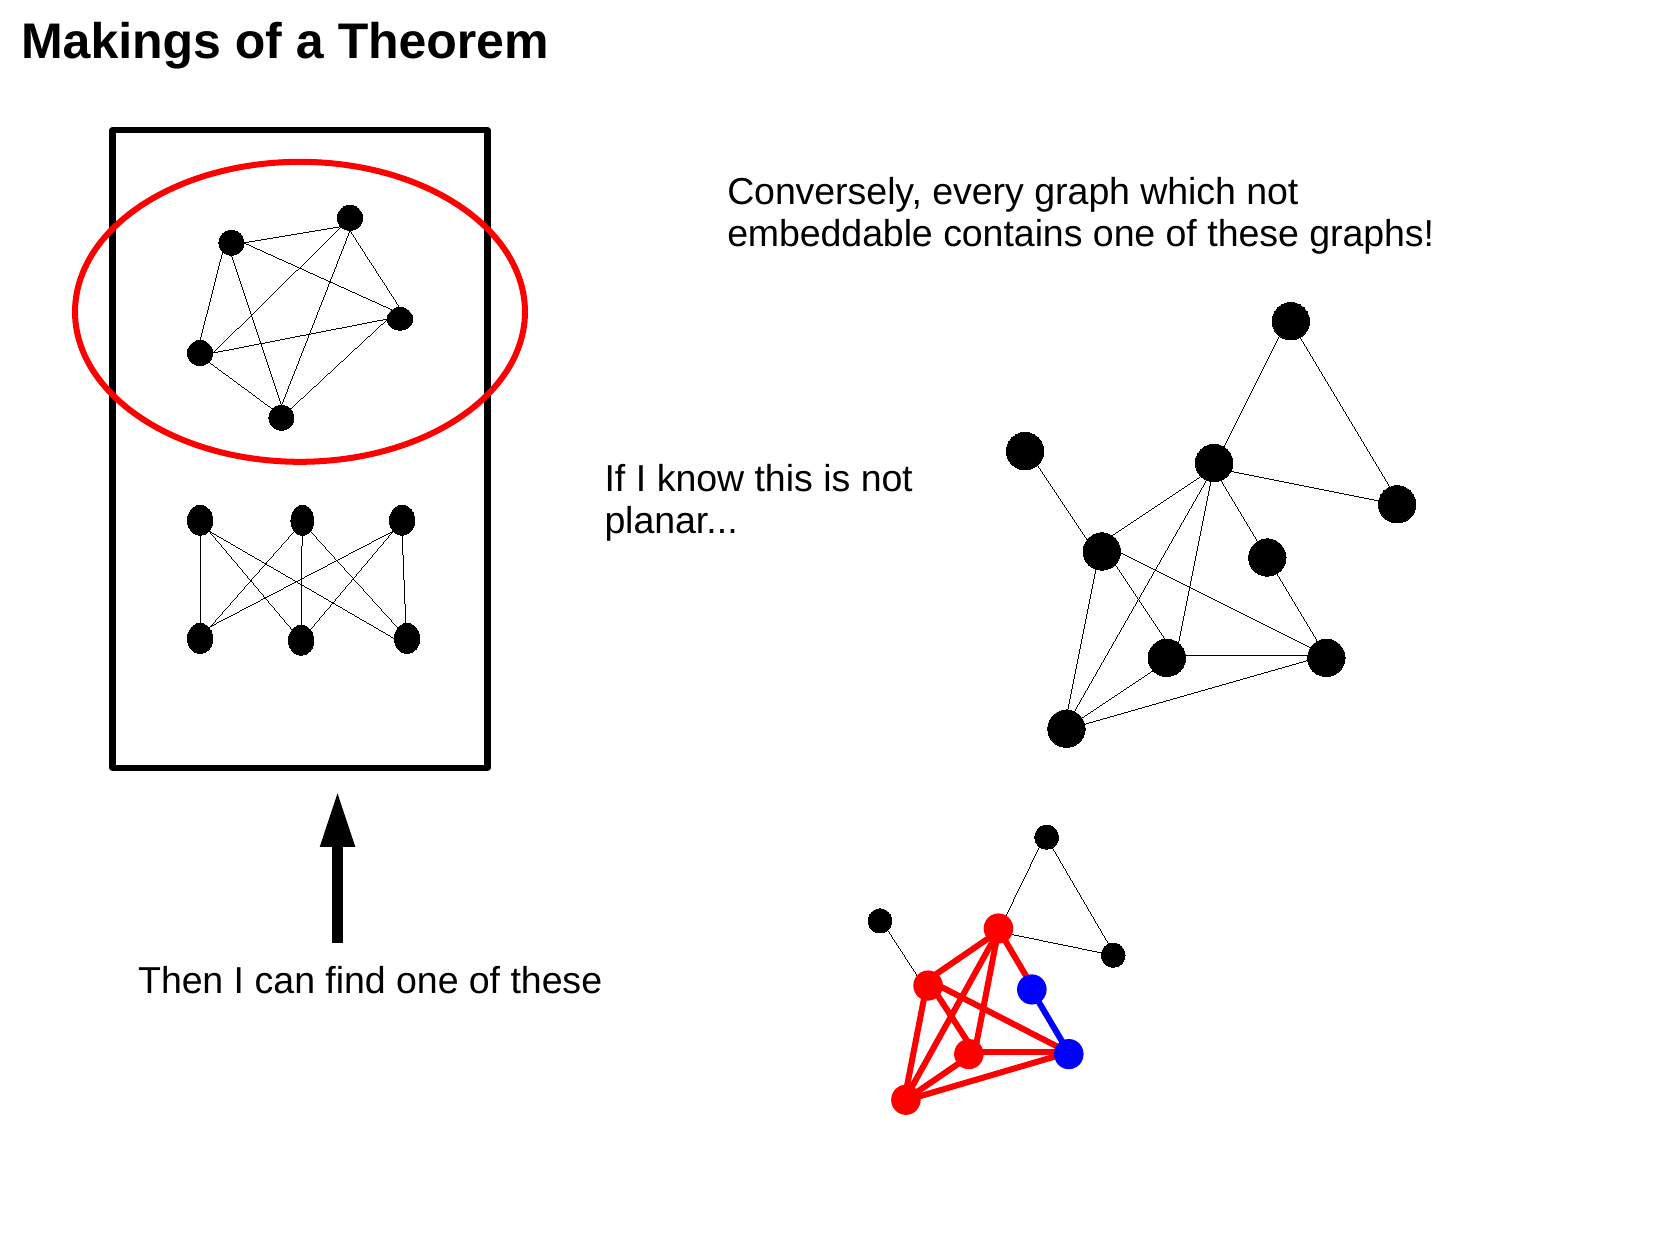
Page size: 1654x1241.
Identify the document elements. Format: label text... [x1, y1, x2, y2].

text_box [1378, 485, 1416, 523]
text_box [1248, 538, 1287, 577]
text_box [187, 505, 213, 536]
text_box [303, 505, 314, 536]
text_box [1047, 709, 1086, 748]
text_box [1006, 432, 1044, 470]
text_box [218, 230, 244, 256]
text_box [337, 205, 363, 231]
text_box Then I can find one of these [123, 952, 618, 1009]
text_box [1307, 639, 1346, 677]
text_box Conversely, every graph which not embeddable contains one of these graphs! [712, 163, 1463, 263]
text_box [201, 623, 213, 654]
text_box [387, 307, 413, 331]
text_box If I know this is not planar... [589, 450, 928, 549]
text_box [1272, 302, 1310, 340]
text_box [1101, 943, 1126, 968]
text_box [389, 505, 415, 536]
text_box [187, 623, 200, 654]
text_box [290, 505, 302, 536]
text_box [957, 1042, 981, 1067]
text_box [1083, 532, 1121, 571]
text_box [1034, 825, 1059, 850]
text_box [986, 916, 1011, 941]
text_box [187, 340, 213, 366]
text_box [288, 625, 314, 656]
text_box [894, 1087, 918, 1112]
text_box [394, 623, 420, 654]
text_box [268, 405, 294, 431]
text_box [1057, 1042, 1081, 1067]
text_box [1020, 977, 1044, 1002]
text_box [1148, 639, 1186, 677]
text_box [868, 908, 892, 933]
text_box [1195, 444, 1233, 482]
text_box Makings of a Theorem [6, 6, 757, 79]
text_box [916, 973, 940, 998]
